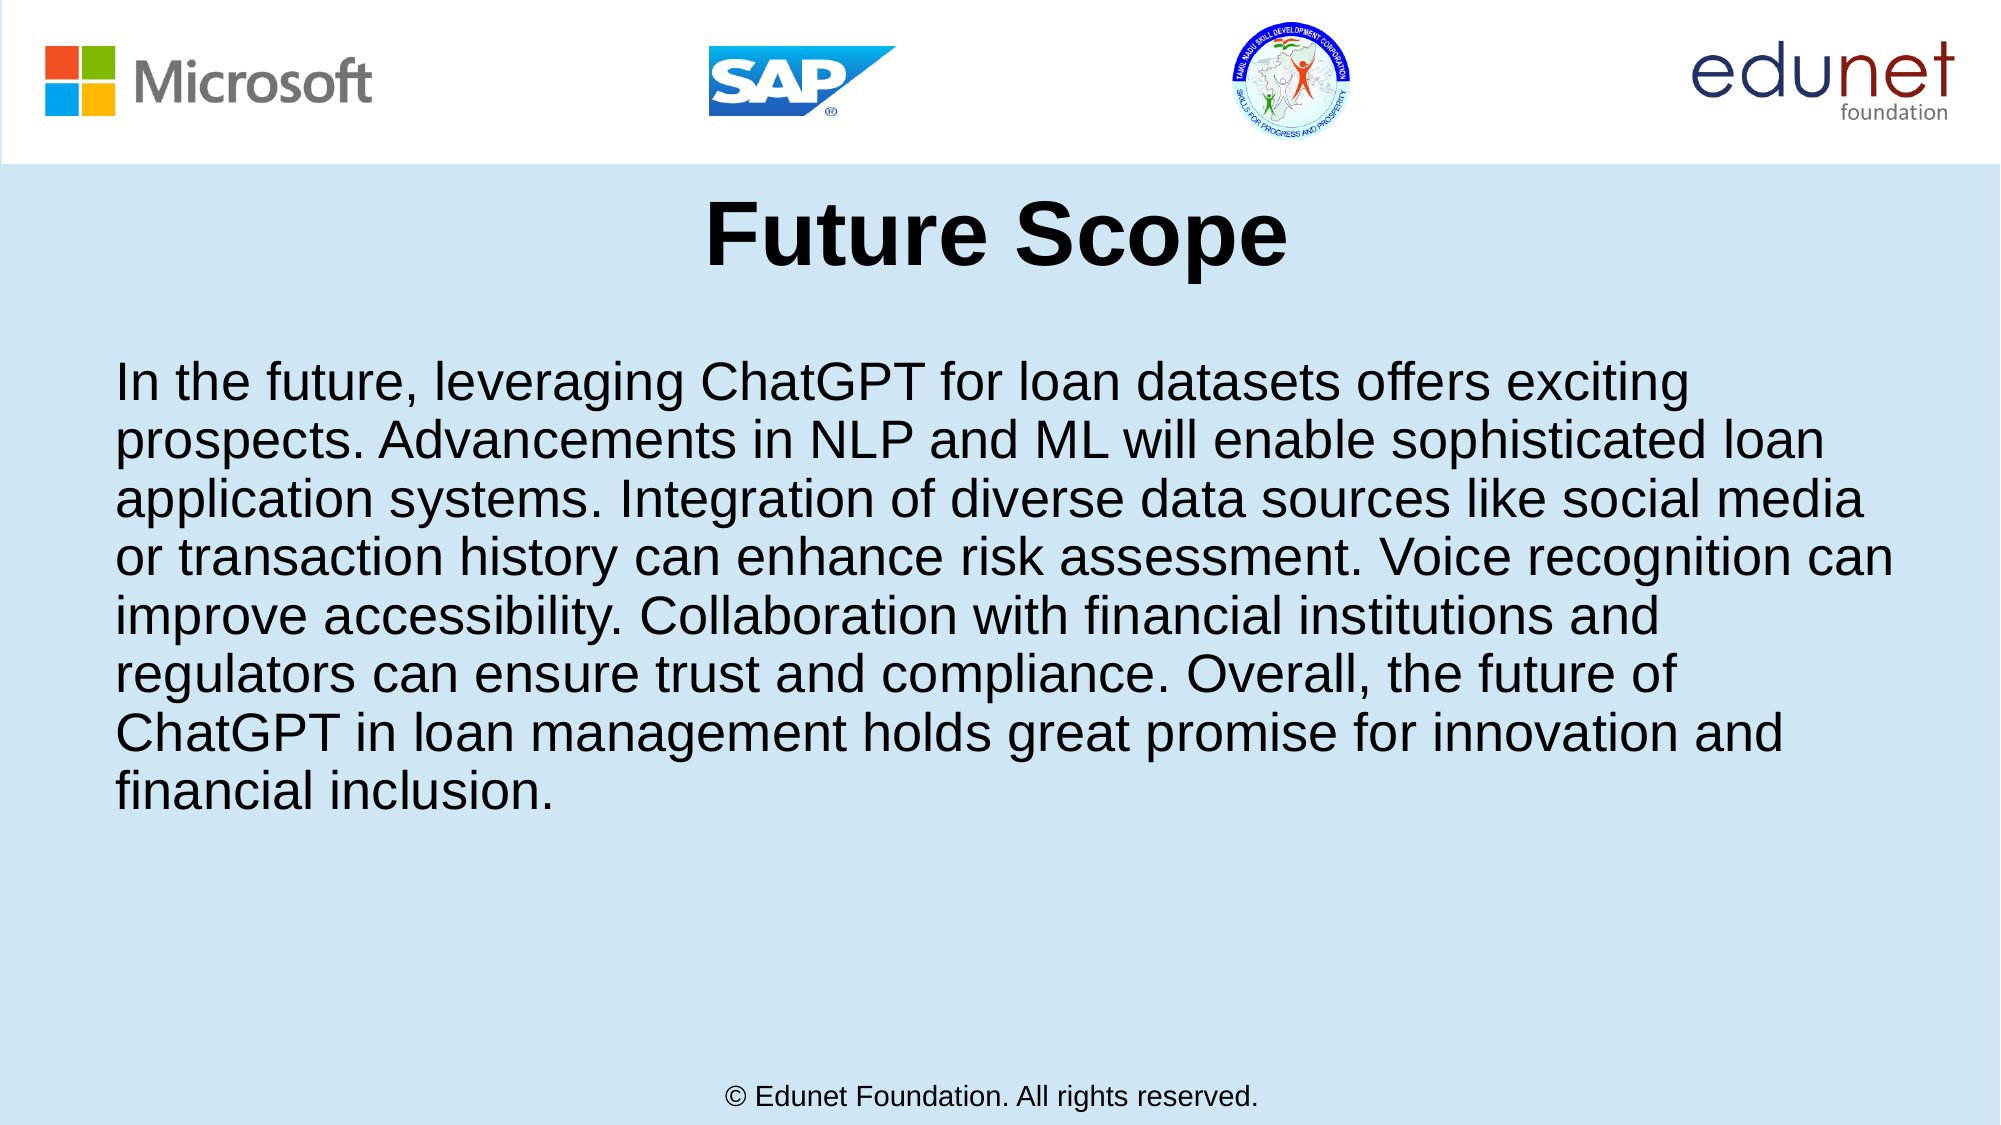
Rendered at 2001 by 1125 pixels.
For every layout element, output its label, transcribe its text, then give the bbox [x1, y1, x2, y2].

footer © Edunet Foundation. All rights reserved. [655, 1065, 1331, 1125]
picture [1232, 22, 1350, 140]
subtitle In the future, leveraging ChatGPT for loan datasets offers exciting prospects. Advancements in NLP and ML will enable sophisticated loan application systems. Integration of diverse data sources like social media or transaction history can enhance risk assessment. Voice recognition can improve accessibility. Collaboration with financial institutions and regulators can ensure trust and compliance. Overall, the future of ChatGPT in loan management holds great promise for innovation and financial inclusion. [100, 346, 1931, 1063]
picture [1686, 37, 1957, 125]
picture [45, 46, 372, 116]
picture [709, 48, 896, 116]
title Future Scope [247, 158, 1748, 293]
